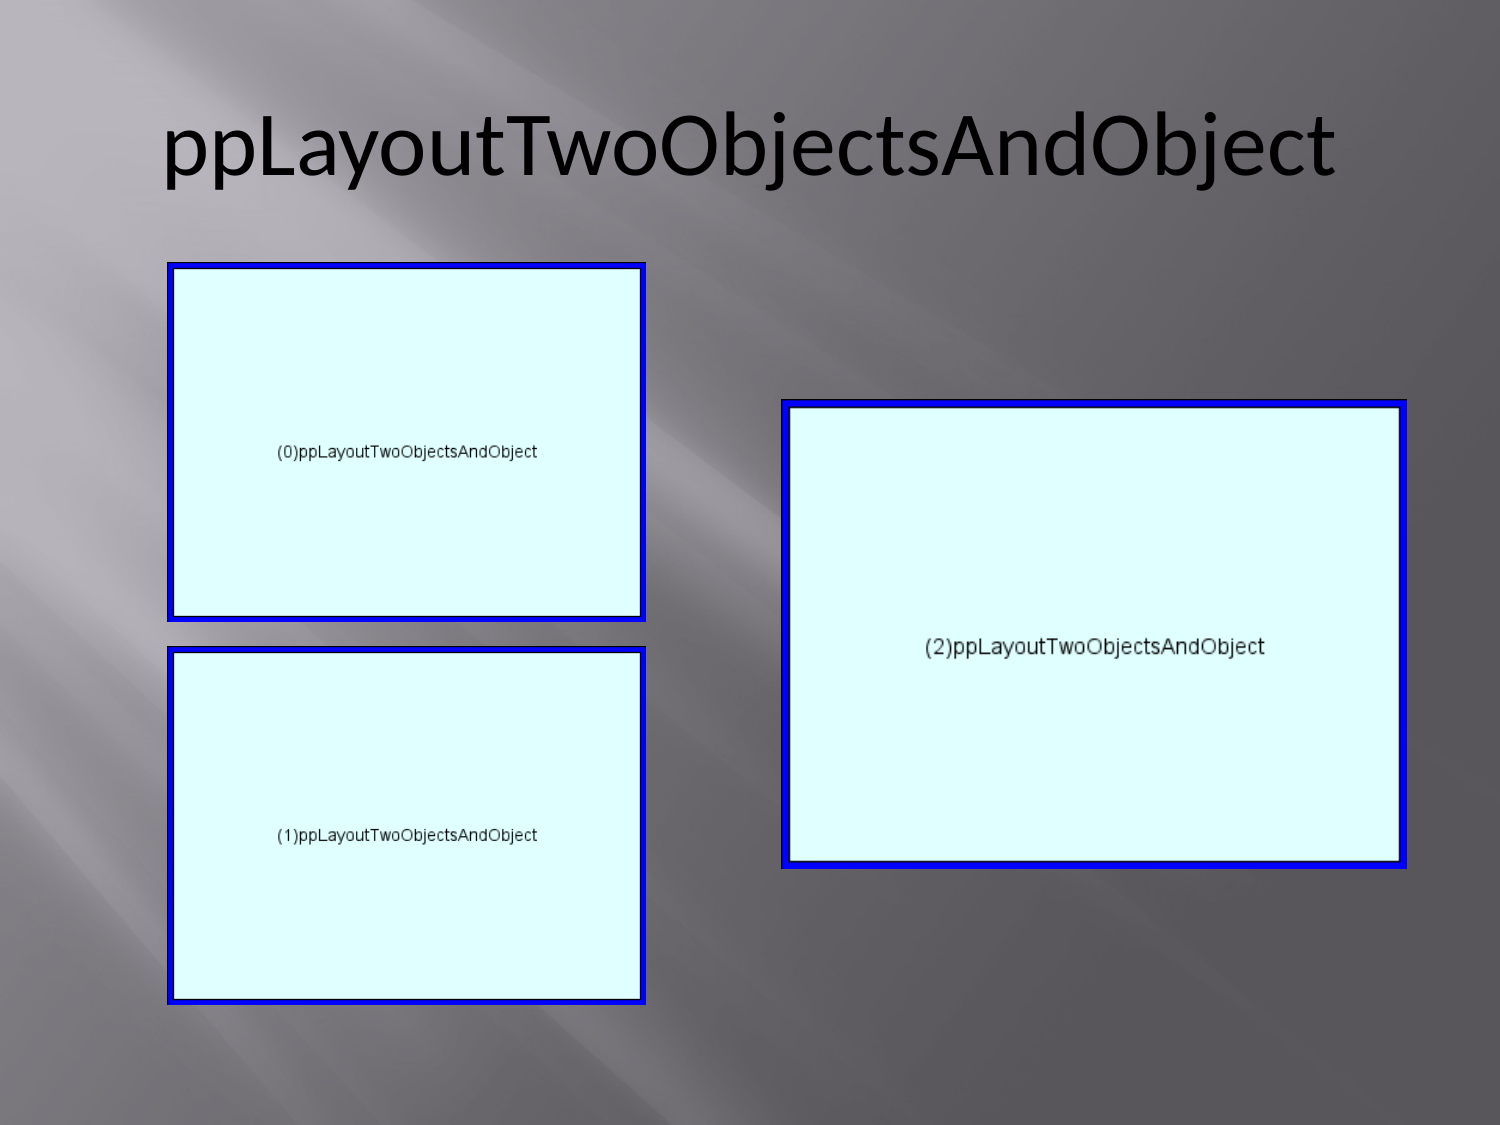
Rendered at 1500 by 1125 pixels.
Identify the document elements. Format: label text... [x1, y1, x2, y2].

title ppLayoutTwoObjectsAndObject [75, 45, 1426, 233]
picture [781, 399, 1407, 869]
picture [167, 646, 646, 1006]
picture [167, 262, 646, 622]
